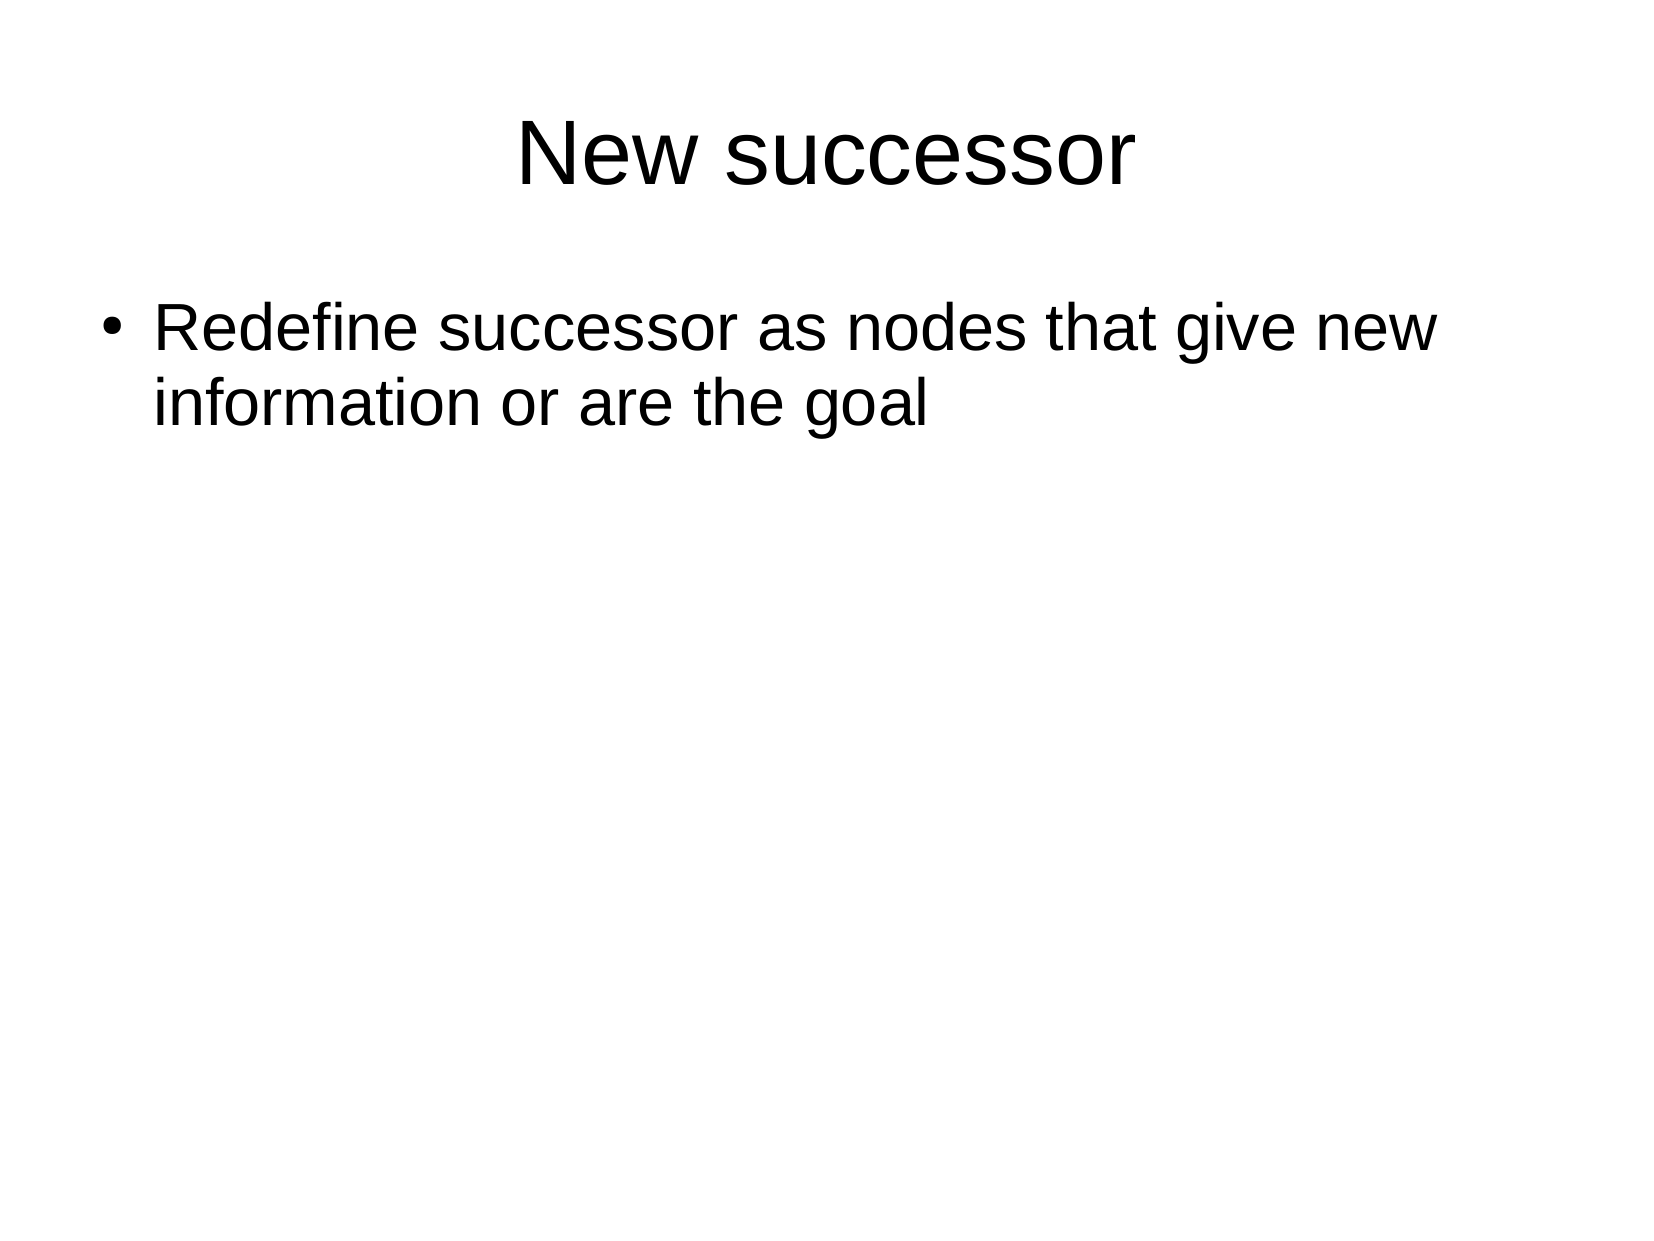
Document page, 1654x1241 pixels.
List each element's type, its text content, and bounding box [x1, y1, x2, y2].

list Redefine successor as nodes that give new information or are the goal [82, 290, 1571, 1010]
title New successor [82, 49, 1571, 257]
